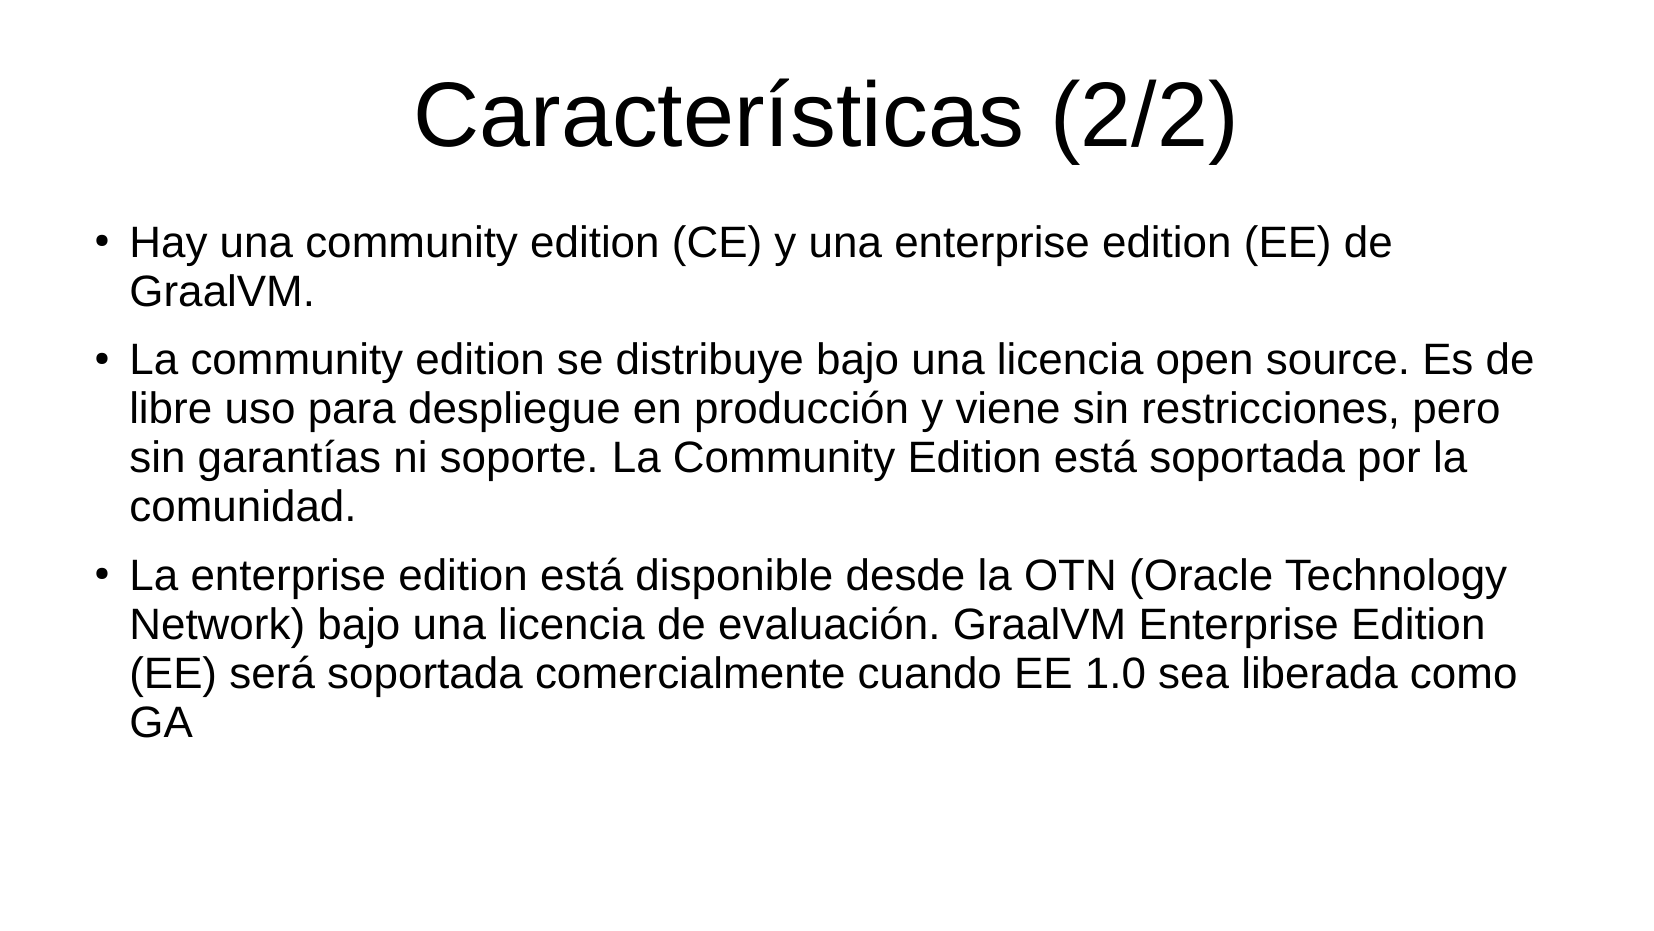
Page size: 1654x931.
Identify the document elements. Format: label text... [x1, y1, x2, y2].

title Características (2/2) [82, 37, 1571, 193]
list Hay una community edition (CE) y una enterprise edition (EE) de GraalVM. La community edition se distribuye bajo una licencia open source. Es de libre uso para despliegue en producción y viene sin restricciones, pero sin garantías ni soporte. La Community Edition está soportada por la comunidad. La enterprise edition está disponible desde la OTN (Oracle Technology Network) bajo una licencia de evaluación. GraalVM Enterprise Edition (EE) será soportada comercialmente cuando EE 1.0 sea liberada como GA [82, 217, 1571, 758]
